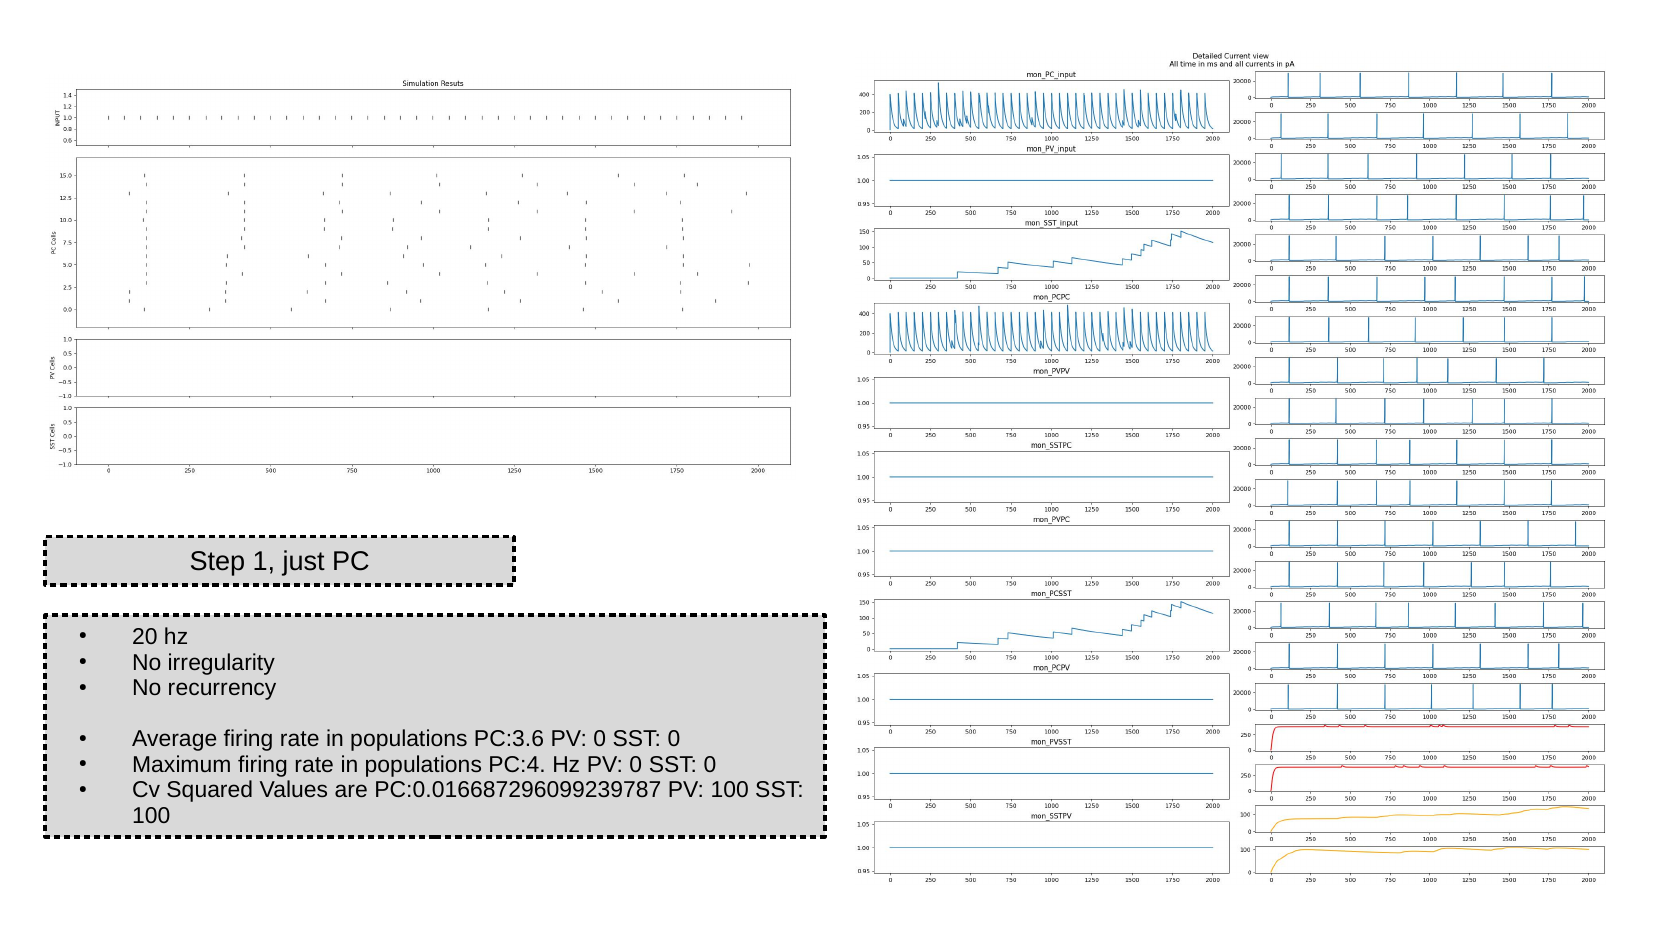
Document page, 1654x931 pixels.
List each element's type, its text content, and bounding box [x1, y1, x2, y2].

picture [855, 51, 1606, 886]
text_box 20 hz No irregularity No recurrency Average firing rate in populations PC:3.6 PV: 0 SST: 0 Maximum firing rate in populations PC:4. Hz PV: 0 SST: 0 Cv Squared Values are PC:0.016687296099239787 PV: 100 SST: 100 [45, 615, 826, 837]
text_box Step 1, just PC [45, 536, 515, 586]
picture [45, 74, 796, 481]
